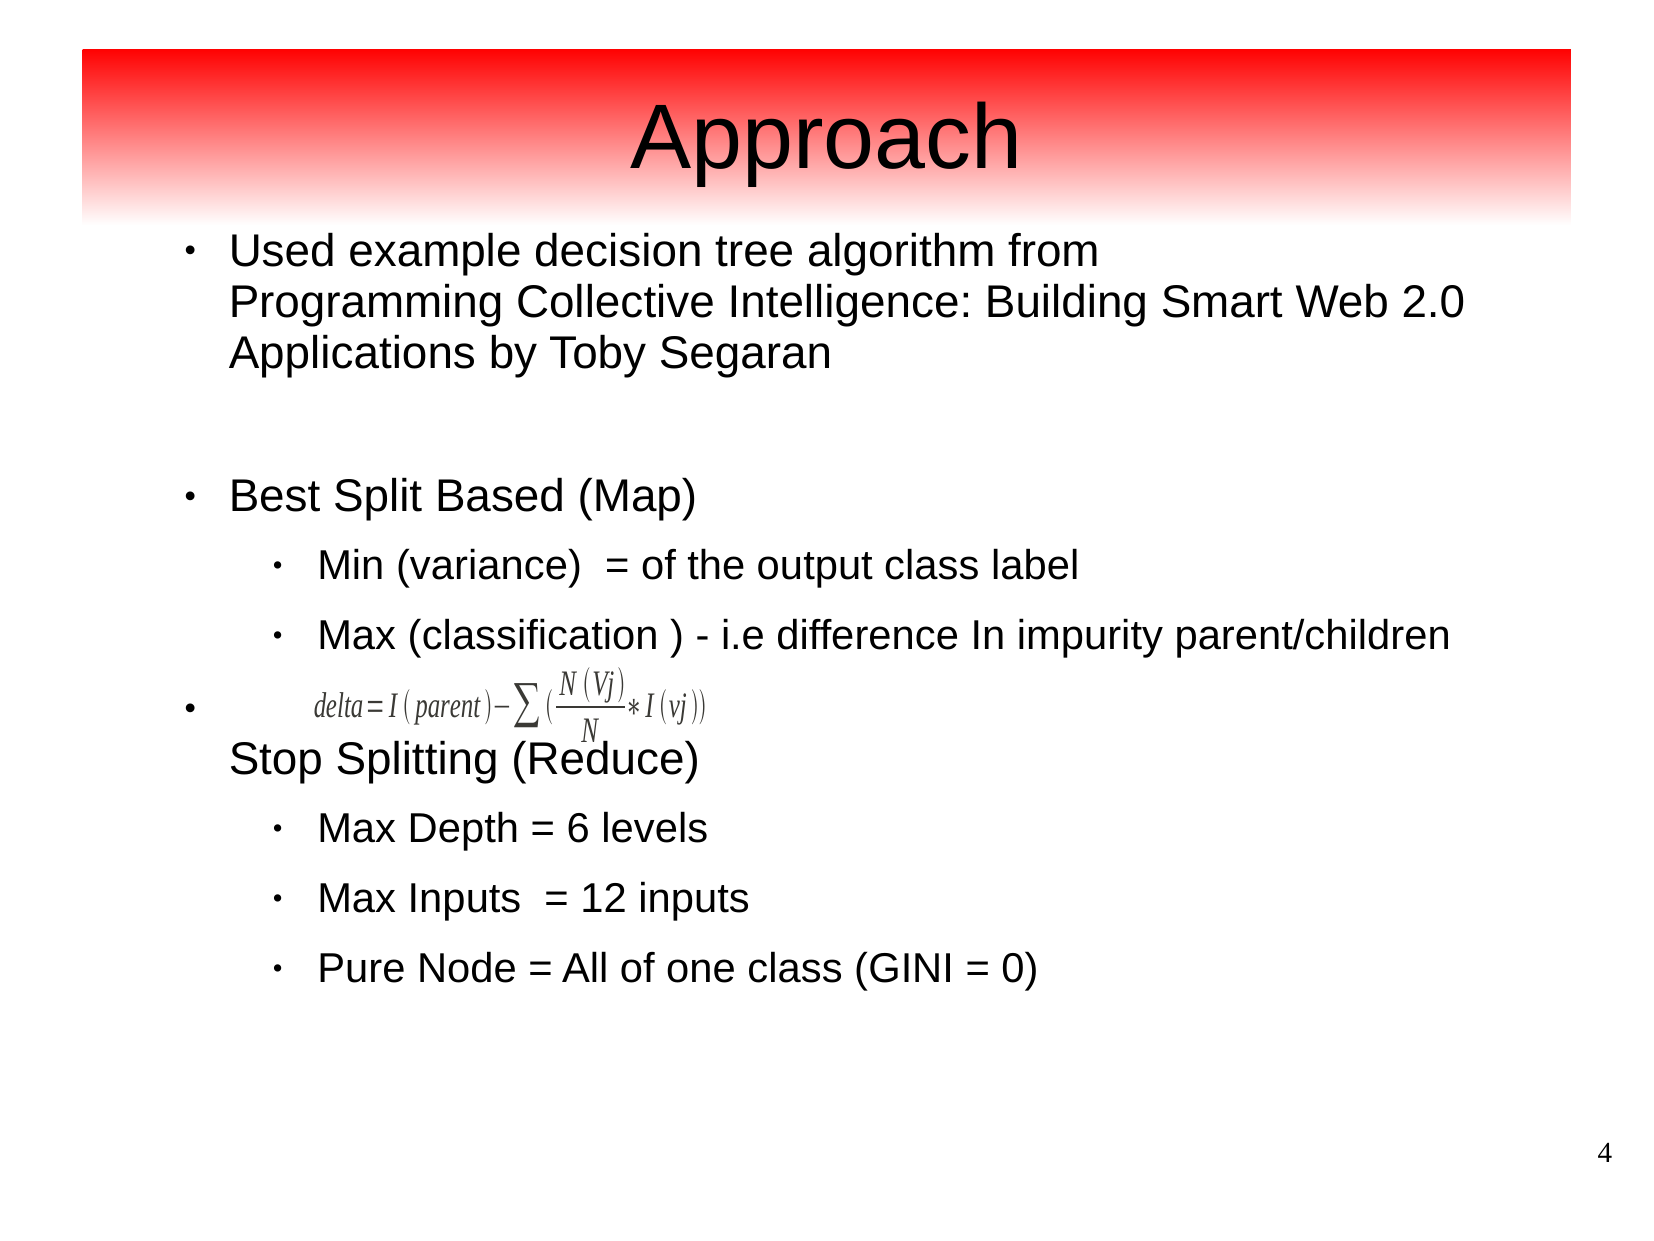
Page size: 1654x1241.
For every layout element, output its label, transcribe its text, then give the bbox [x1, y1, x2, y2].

list Used example decision tree algorithm from Programming Collective Intelligence: Building Smart Web 2.0 Applications by Toby Segaran Best Split Based (Map) Min (variance) = of the output class label Max (classification ) - i.e difference In impurity parent/children Stop Splitting (Reduce) Max Depth = 6 levels Max Inputs = 12 inputs Pure Node = All of one class (GINI = 0) [75, 225, 1576, 1044]
chart [307, 663, 713, 751]
title Approach [82, 49, 1571, 225]
